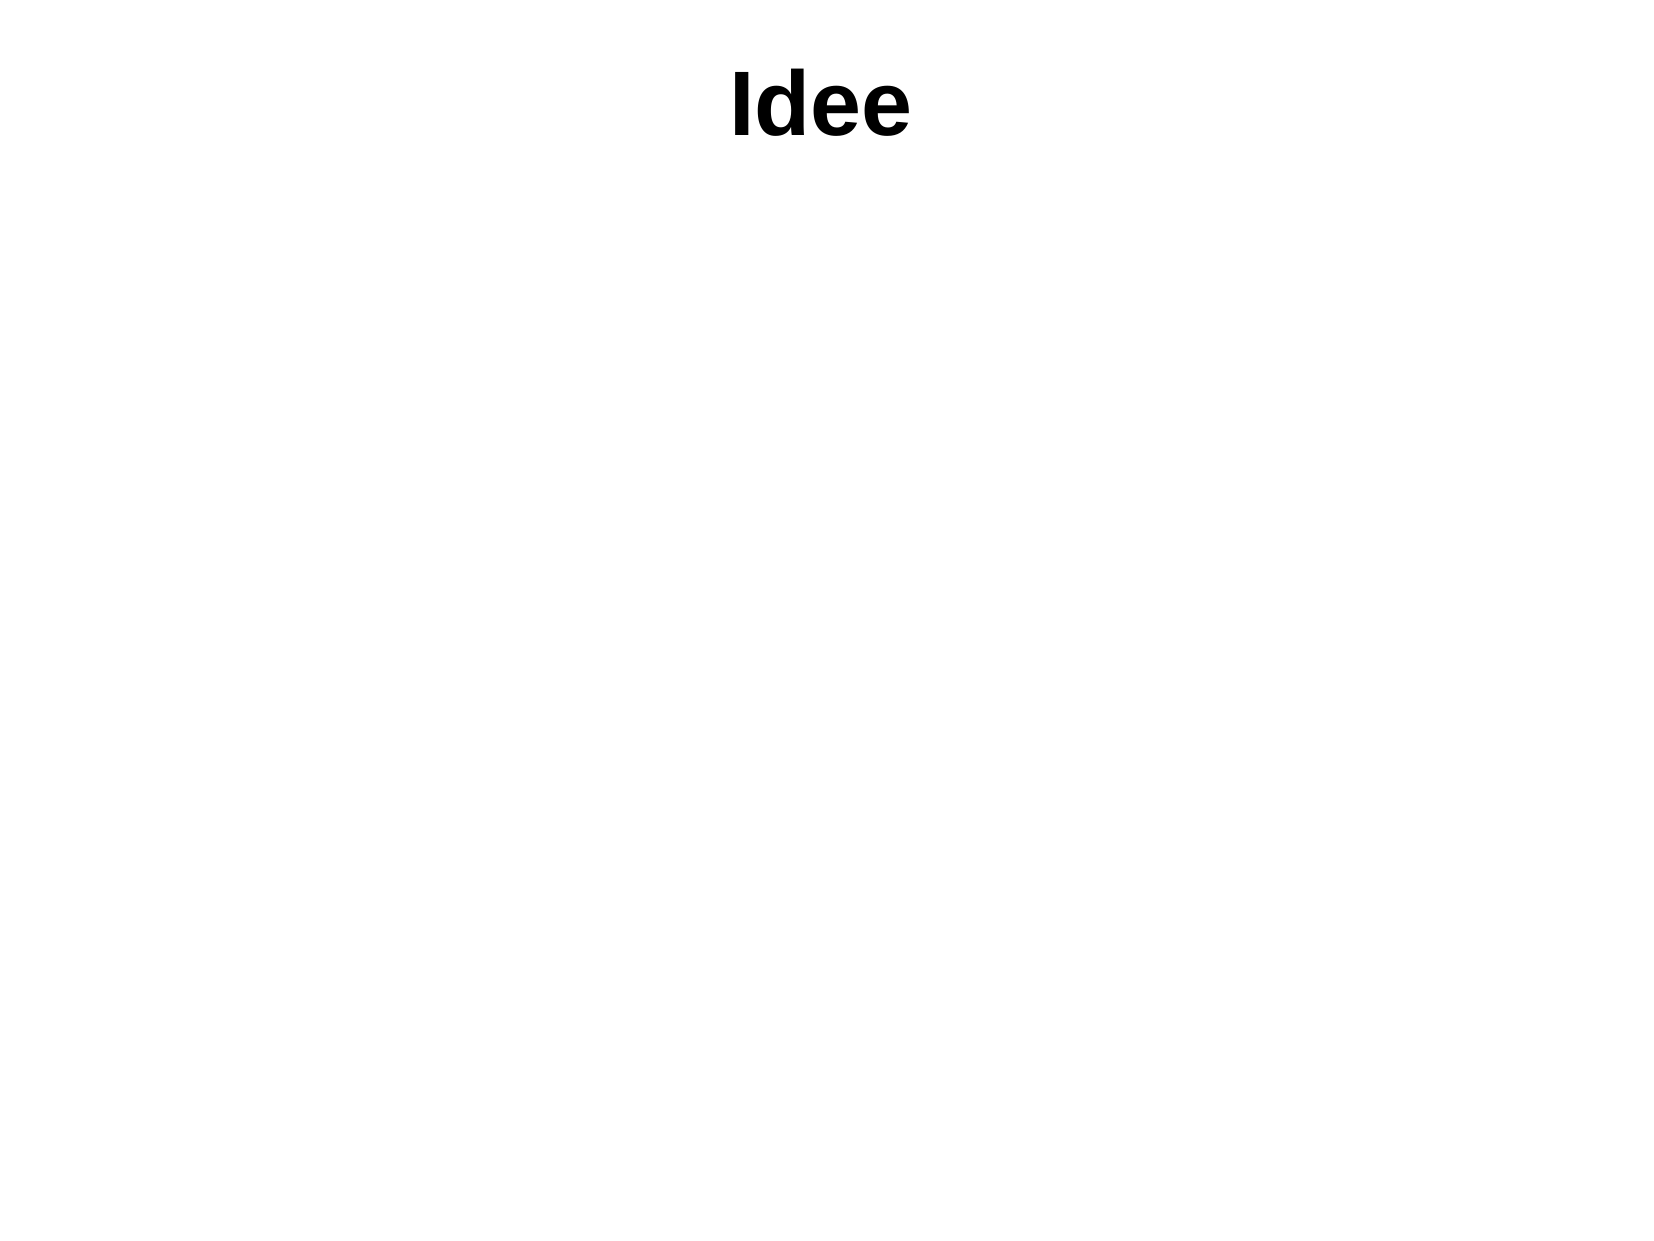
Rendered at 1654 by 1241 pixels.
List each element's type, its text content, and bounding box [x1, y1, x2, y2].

title Idee [76, 0, 1565, 208]
